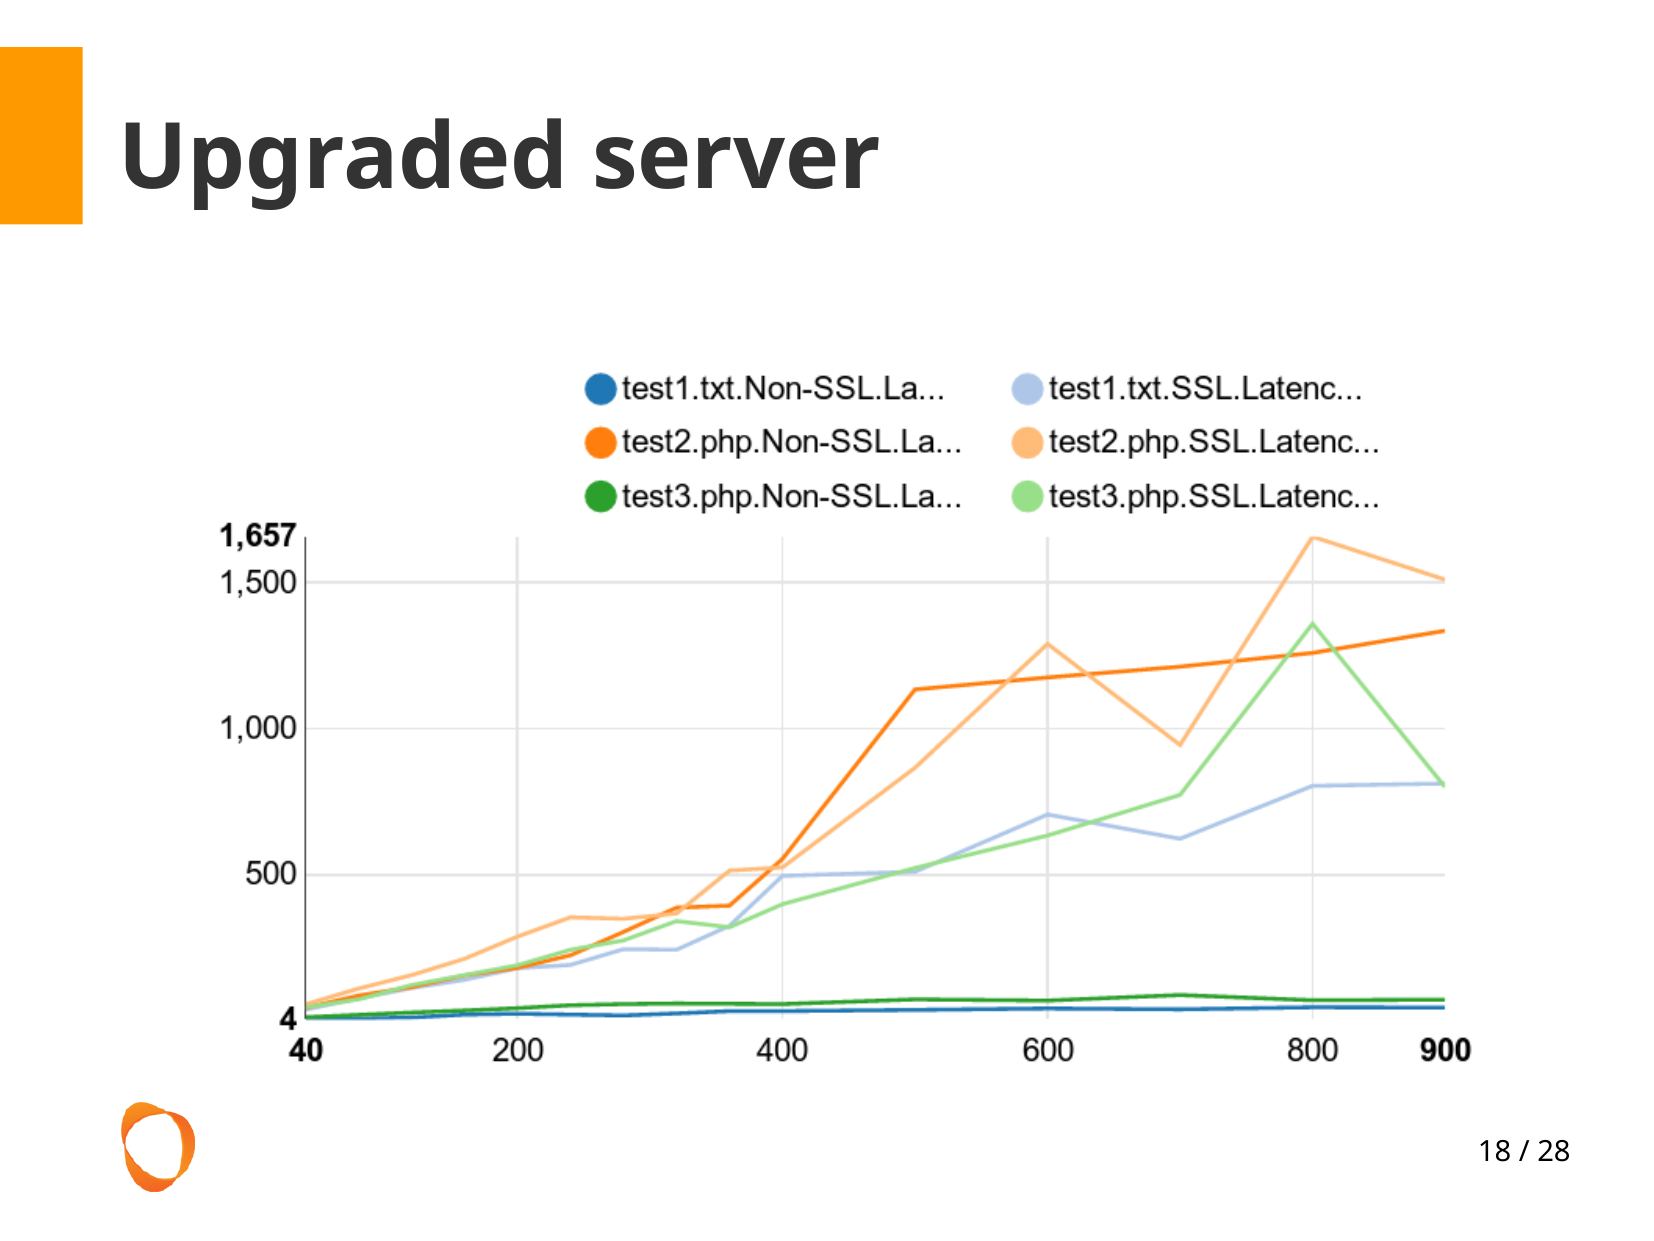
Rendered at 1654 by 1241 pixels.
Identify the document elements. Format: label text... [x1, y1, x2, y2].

title Upgraded server [118, 49, 1571, 257]
picture [118, 1101, 196, 1193]
picture [164, 351, 1492, 1074]
